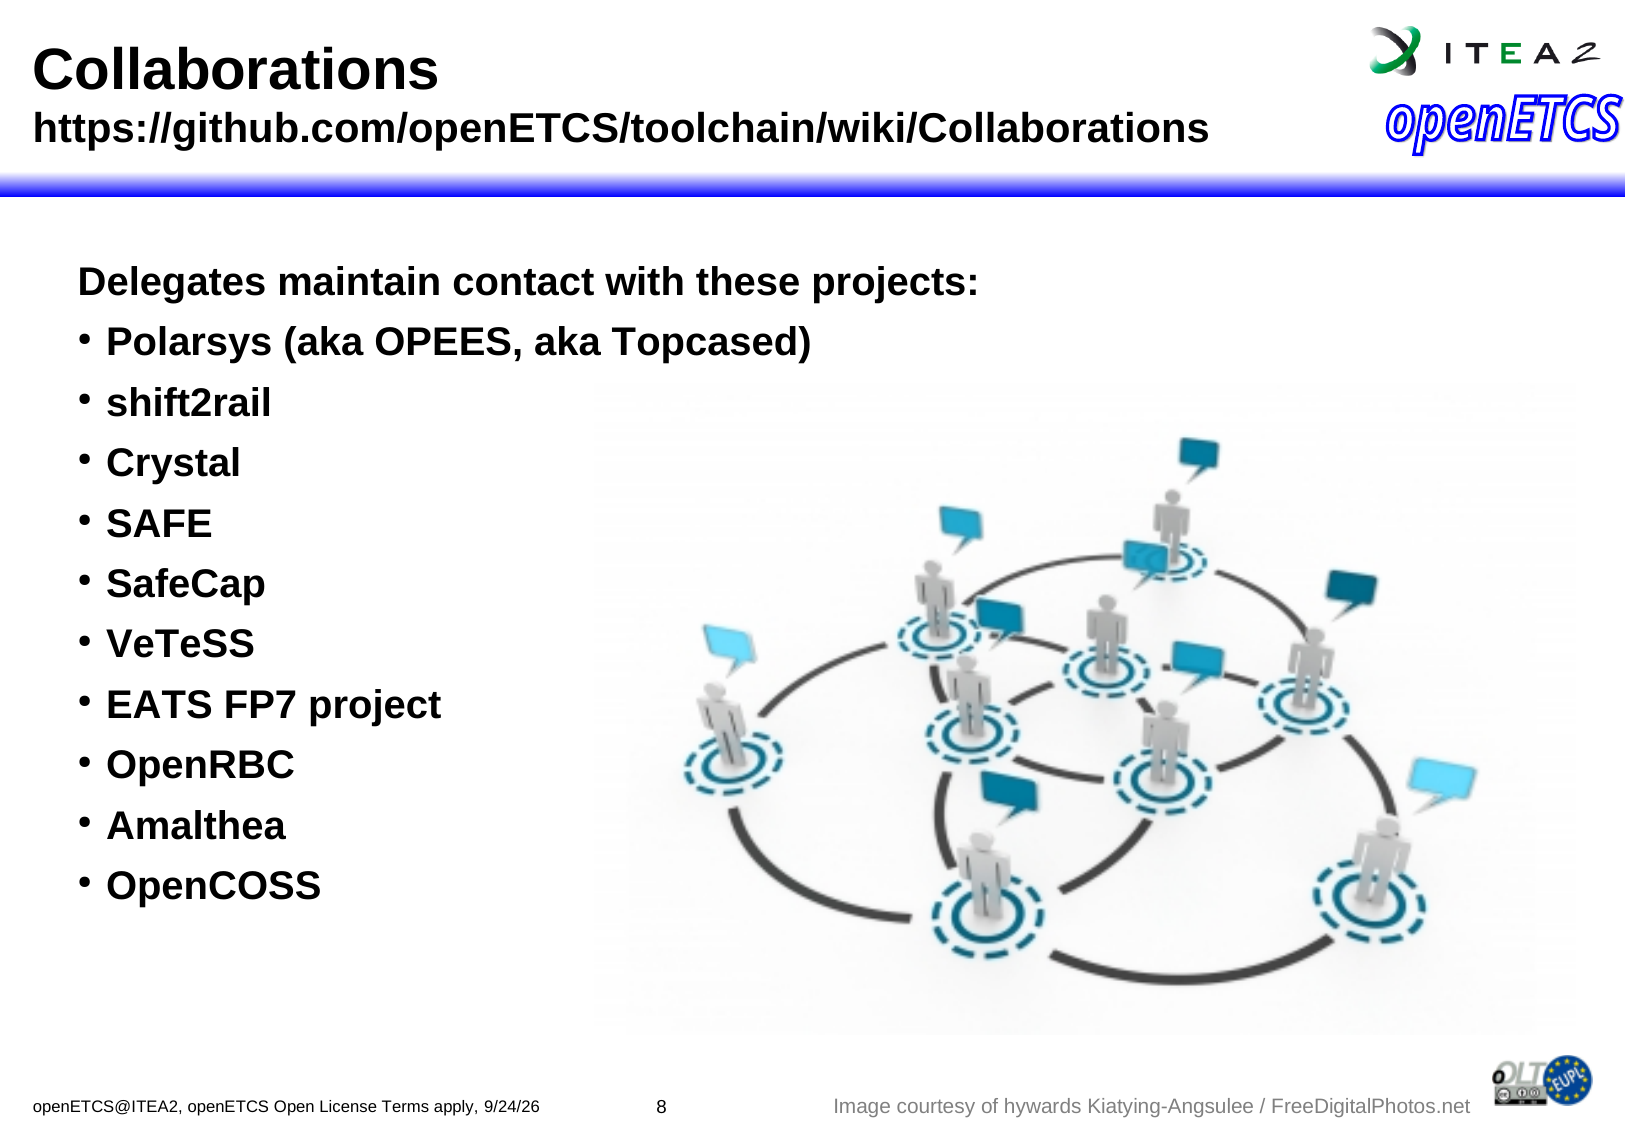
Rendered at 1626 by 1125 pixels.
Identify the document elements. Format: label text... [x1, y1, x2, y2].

list Delegates maintain contact with these projects: Polarsys (aka OPEES, aka Topcased) shift2rail Crystal SAFE SafeCap VeTeSS EATS FP7 project OpenRBC Amalthea OpenCOSS [32, 255, 1593, 908]
picture [1348, 26, 1626, 76]
title Collaborations https://github.com/openETCS/toolchain/wiki/Collaborations [32, 30, 1356, 152]
picture [1492, 1055, 1593, 1106]
picture [594, 382, 1576, 1035]
text_box Image courtesy of hywards Kiatying-Angsulee / FreeDigitalPhotos.net [705, 1085, 1486, 1125]
